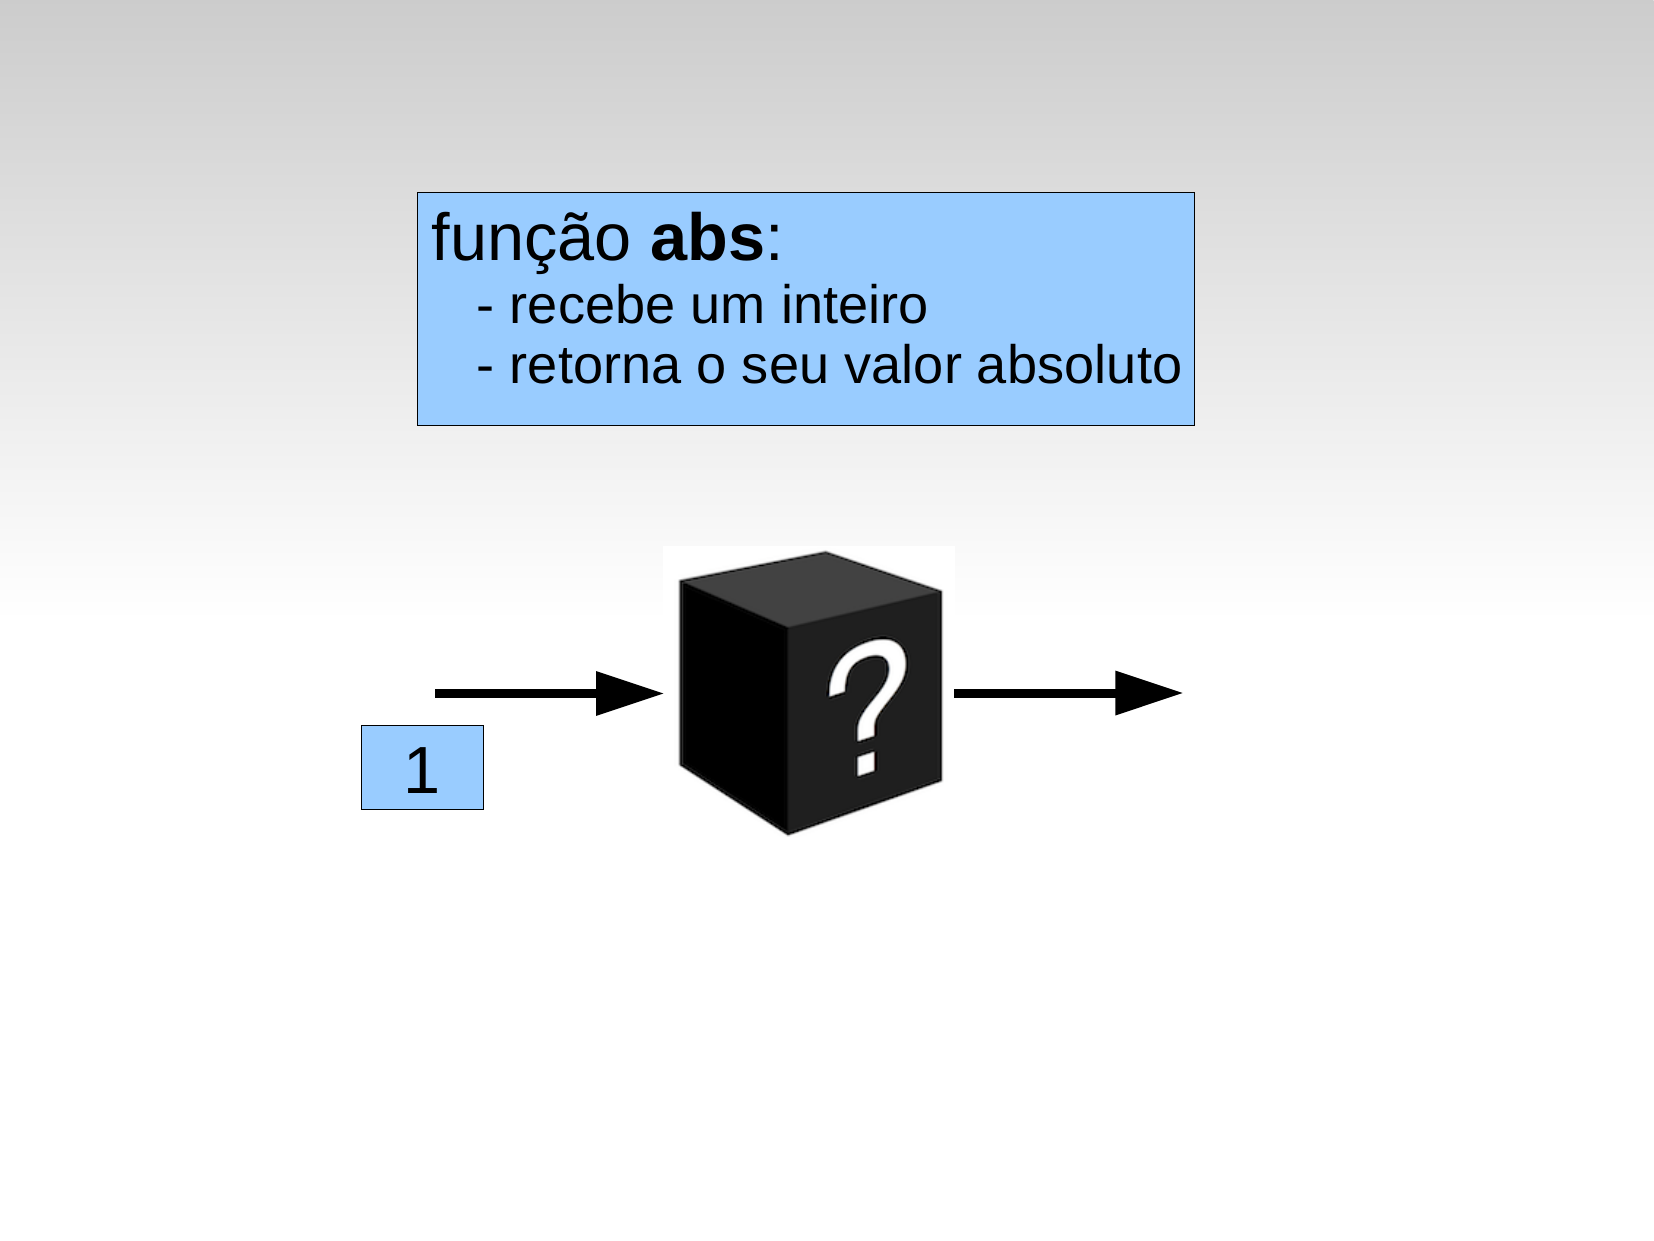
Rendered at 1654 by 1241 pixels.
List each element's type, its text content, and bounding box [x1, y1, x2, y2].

text_box 1 [361, 725, 484, 810]
text_box função abs: - recebe um inteiro - retorna o seu valor absoluto [417, 192, 1195, 426]
picture [663, 546, 955, 838]
